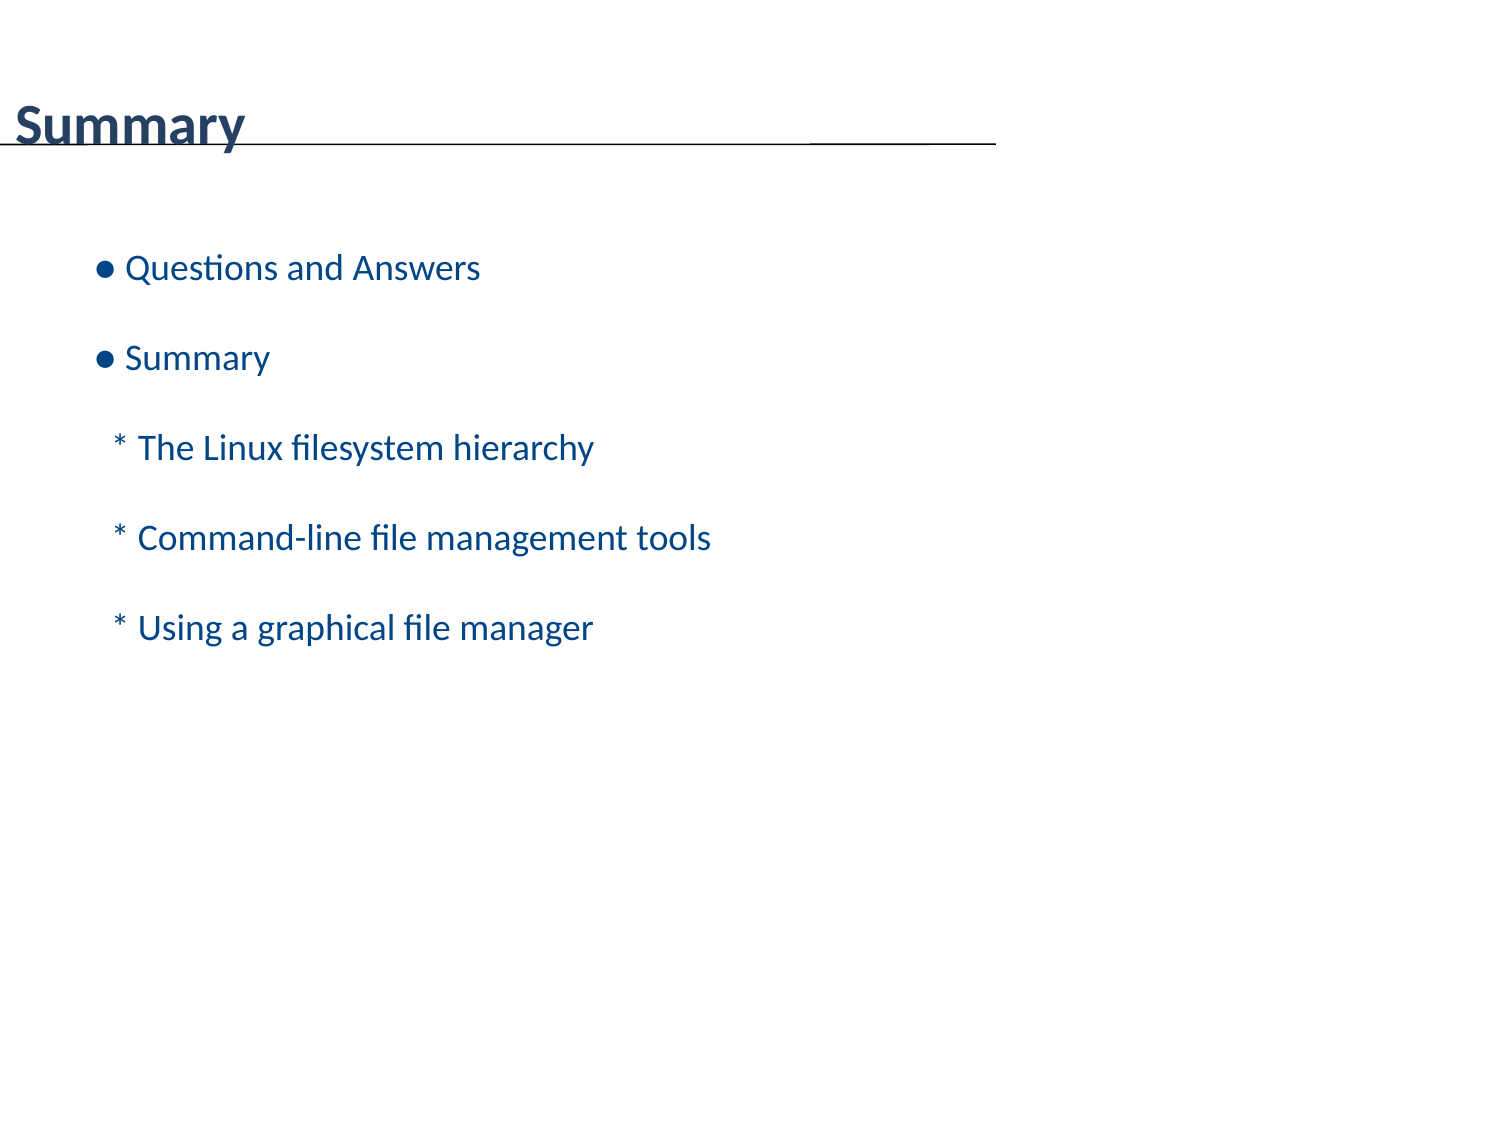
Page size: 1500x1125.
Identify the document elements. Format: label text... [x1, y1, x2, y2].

text_box Summary [0, 79, 1051, 165]
text_box ● Questions and Answers ● Summary * The Linux filesystem hierarchy * Command-line file management tools * Using a graphical file manager [79, 190, 1475, 686]
